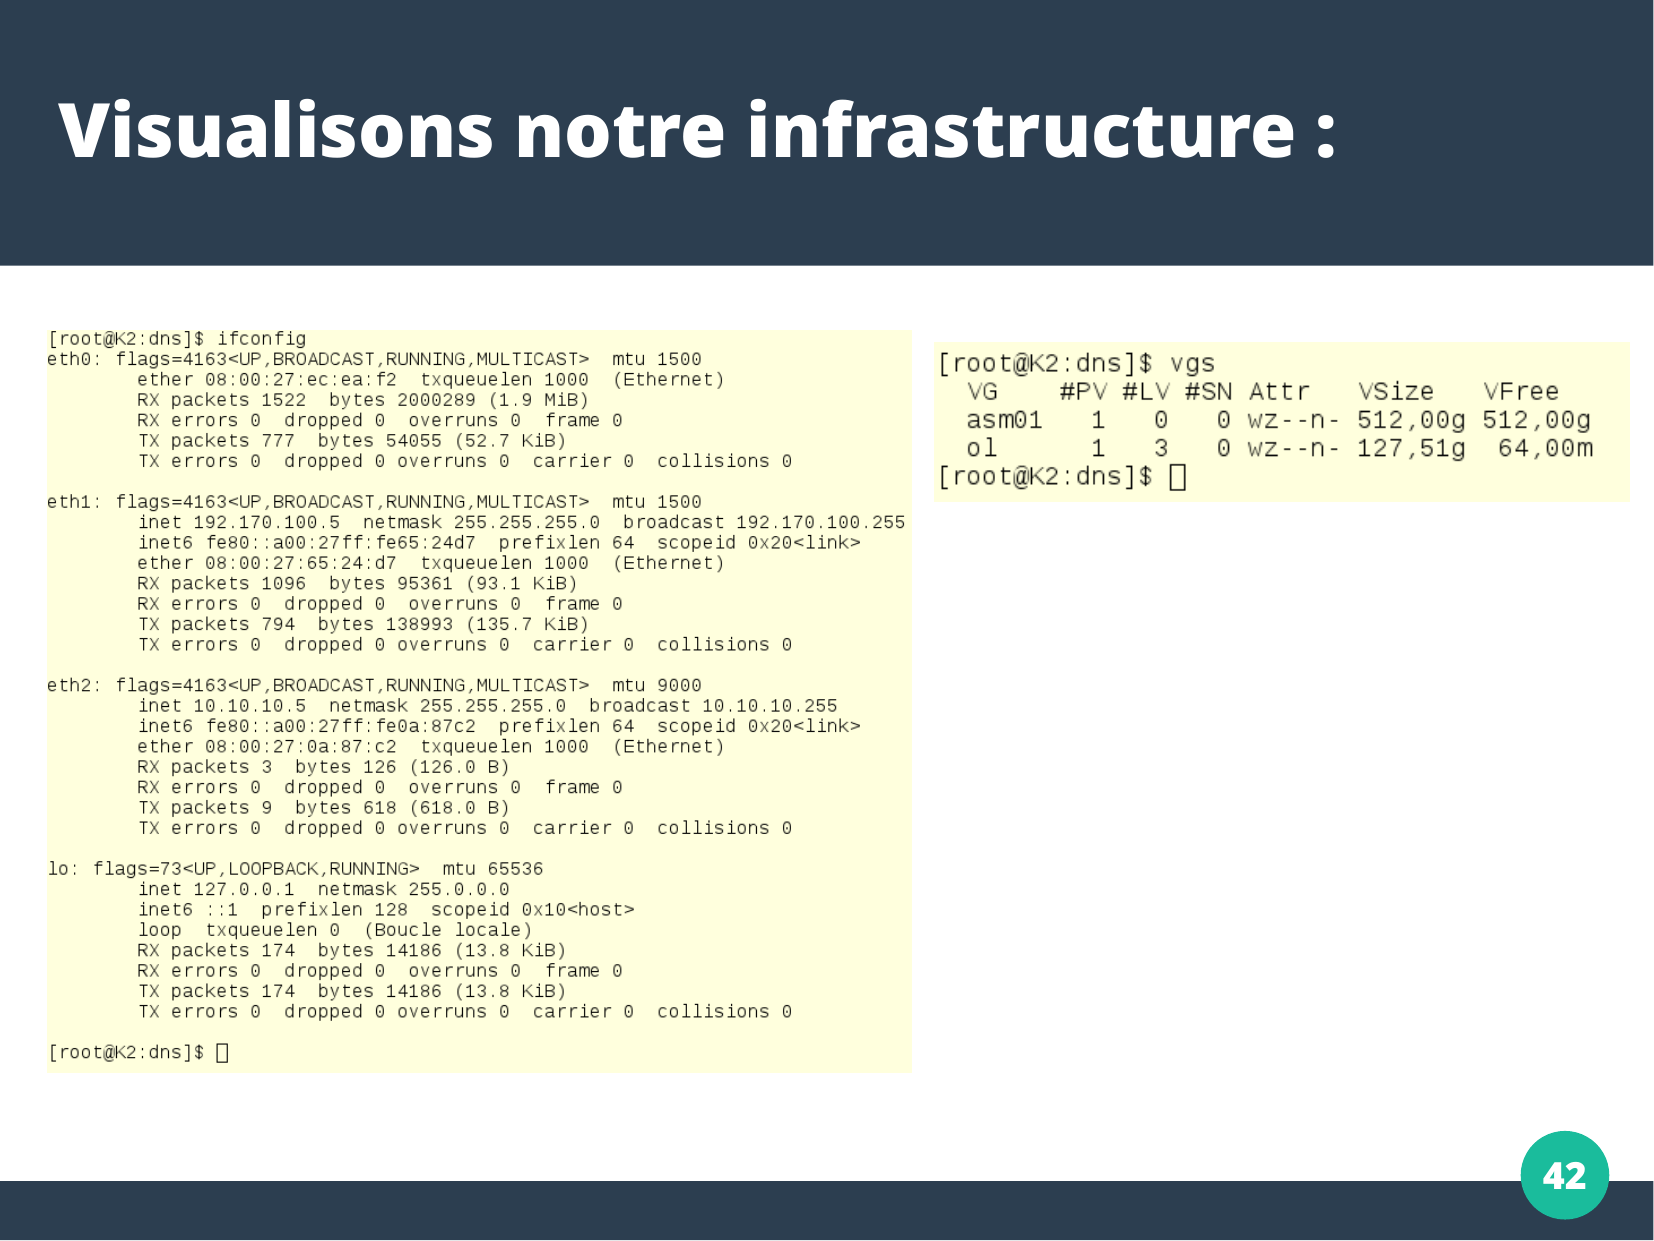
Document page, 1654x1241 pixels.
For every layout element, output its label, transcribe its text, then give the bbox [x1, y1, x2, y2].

picture [934, 342, 1630, 502]
picture [47, 330, 912, 1073]
title Visualisons notre infrastructure : [59, 49, 1595, 207]
